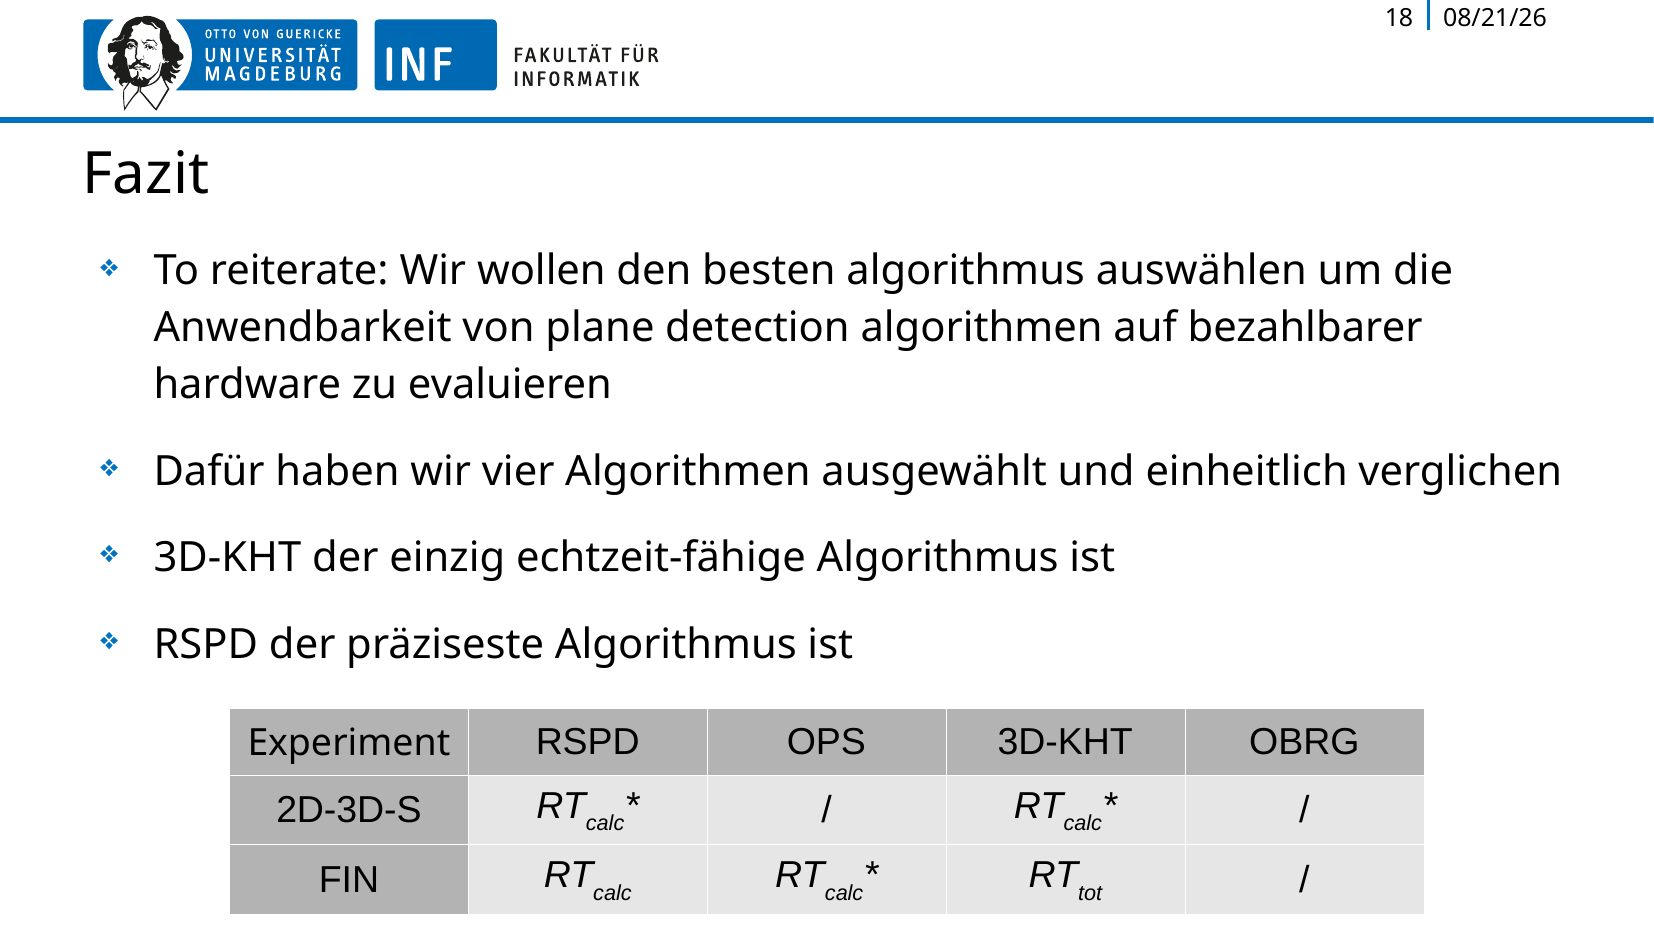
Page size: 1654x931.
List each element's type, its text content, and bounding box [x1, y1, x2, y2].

table_cell RTcalc* [469, 776, 707, 844]
table_header OPS [708, 709, 946, 775]
table_header OBRG [1186, 709, 1424, 775]
table_header 3D-KHT [947, 709, 1185, 775]
table_cell RTcalc [469, 845, 707, 914]
table_cell FIN [230, 845, 468, 914]
table_cell RTcalc* [708, 845, 946, 914]
table_cell 2D-3D-S [230, 776, 468, 844]
title Fazit [82, 131, 1571, 211]
table_header RSPD [469, 709, 707, 775]
table_cell / [708, 776, 946, 844]
table_cell / [1186, 776, 1424, 844]
table_cell / [1186, 845, 1424, 914]
table_cell RTtot [947, 845, 1185, 914]
table_header Experiment [230, 709, 468, 775]
table_cell RTcalc* [947, 776, 1185, 844]
list To reiterate: Wir wollen den besten algorithmus auswählen um die Anwendbarkeit von plane detection algorithmen auf bezahlbarer hardware zu evaluieren Dafür haben wir vier Algorithmen ausgewählt und einheitlich verglichen 3D-KHT der einzig echtzeit-fähige Algorithmus ist RSPD der präziseste Algorithmus ist [82, 240, 1571, 916]
